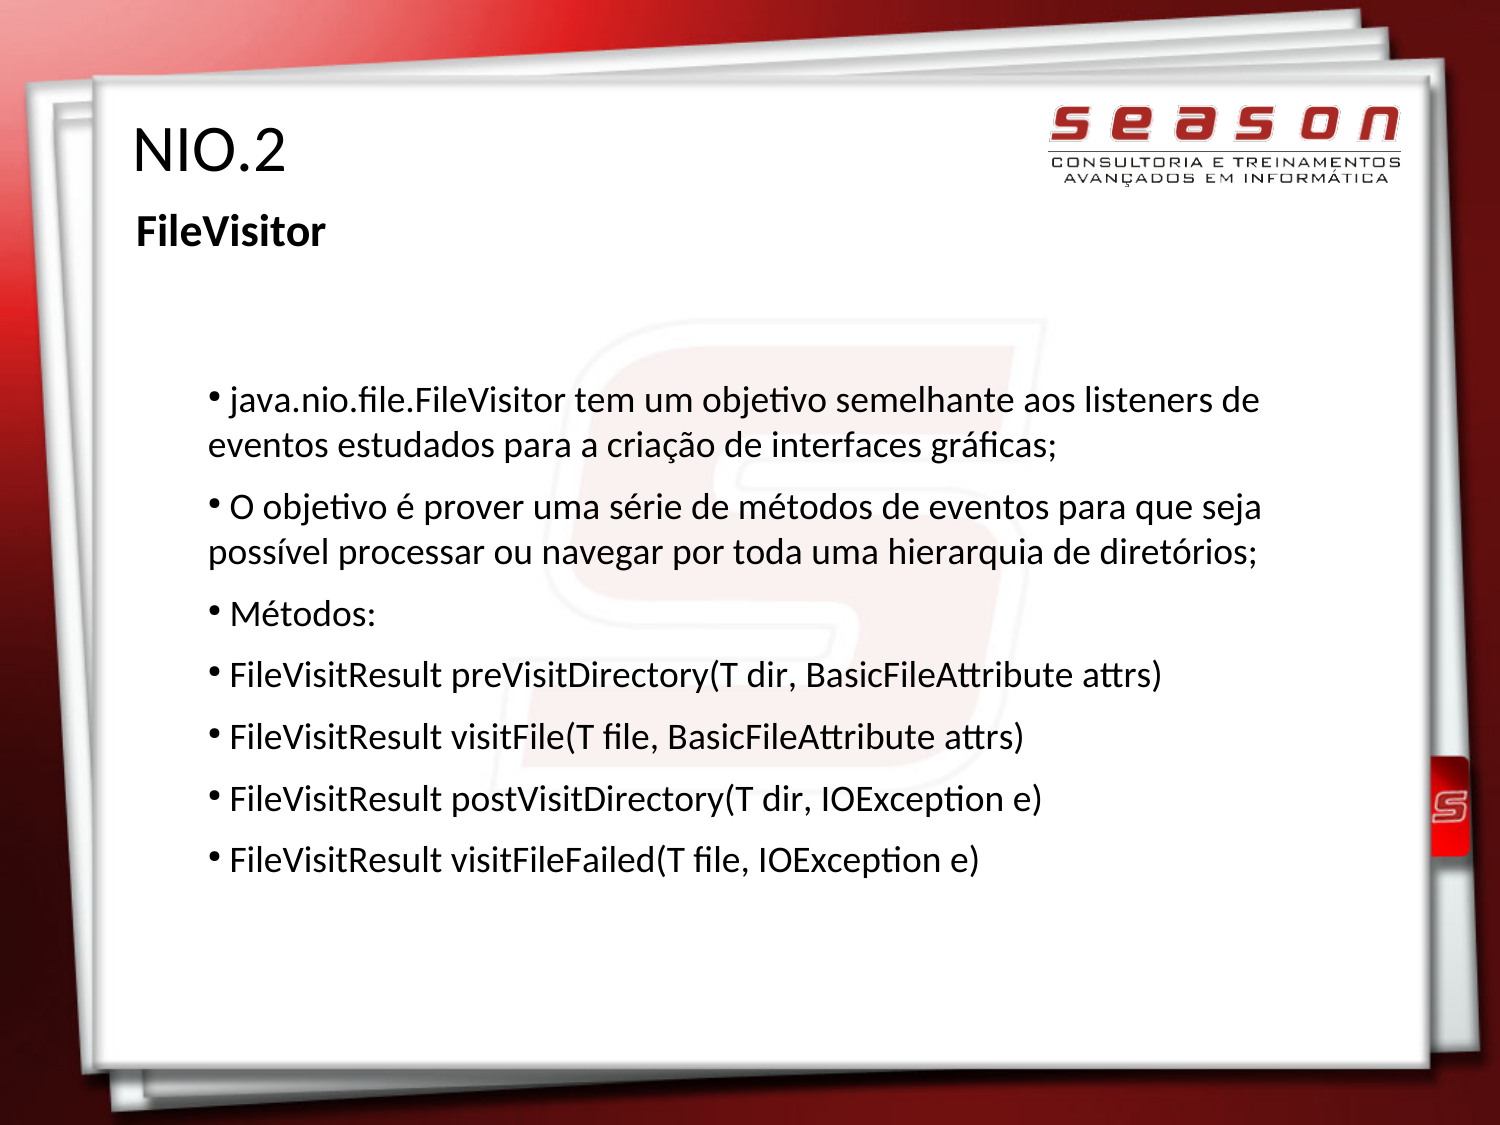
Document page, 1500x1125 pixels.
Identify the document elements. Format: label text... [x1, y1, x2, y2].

title NIO.2 [118, 33, 1394, 257]
picture [0, 0, 1500, 1125]
text_box FileVisitor [119, 200, 1240, 256]
text_box java.nio.file.FileVisitor tem um objetivo semelhante aos listeners de eventos estudados para a criação de interfaces gráficas; O objetivo é prover uma série de métodos de eventos para que seja possível processar ou navegar por toda uma hierarquia de diretórios; Métodos: FileVisitResult preVisitDirectory(T dir, BasicFileAttribute attrs) FileVisitResult visitFile(T file, BasicFileAttribute attrs) FileVisitResult postVisitDirectory(T dir, IOException e) FileVisitResult visitFileFailed(T file, IOException e) [207, 307, 1328, 948]
